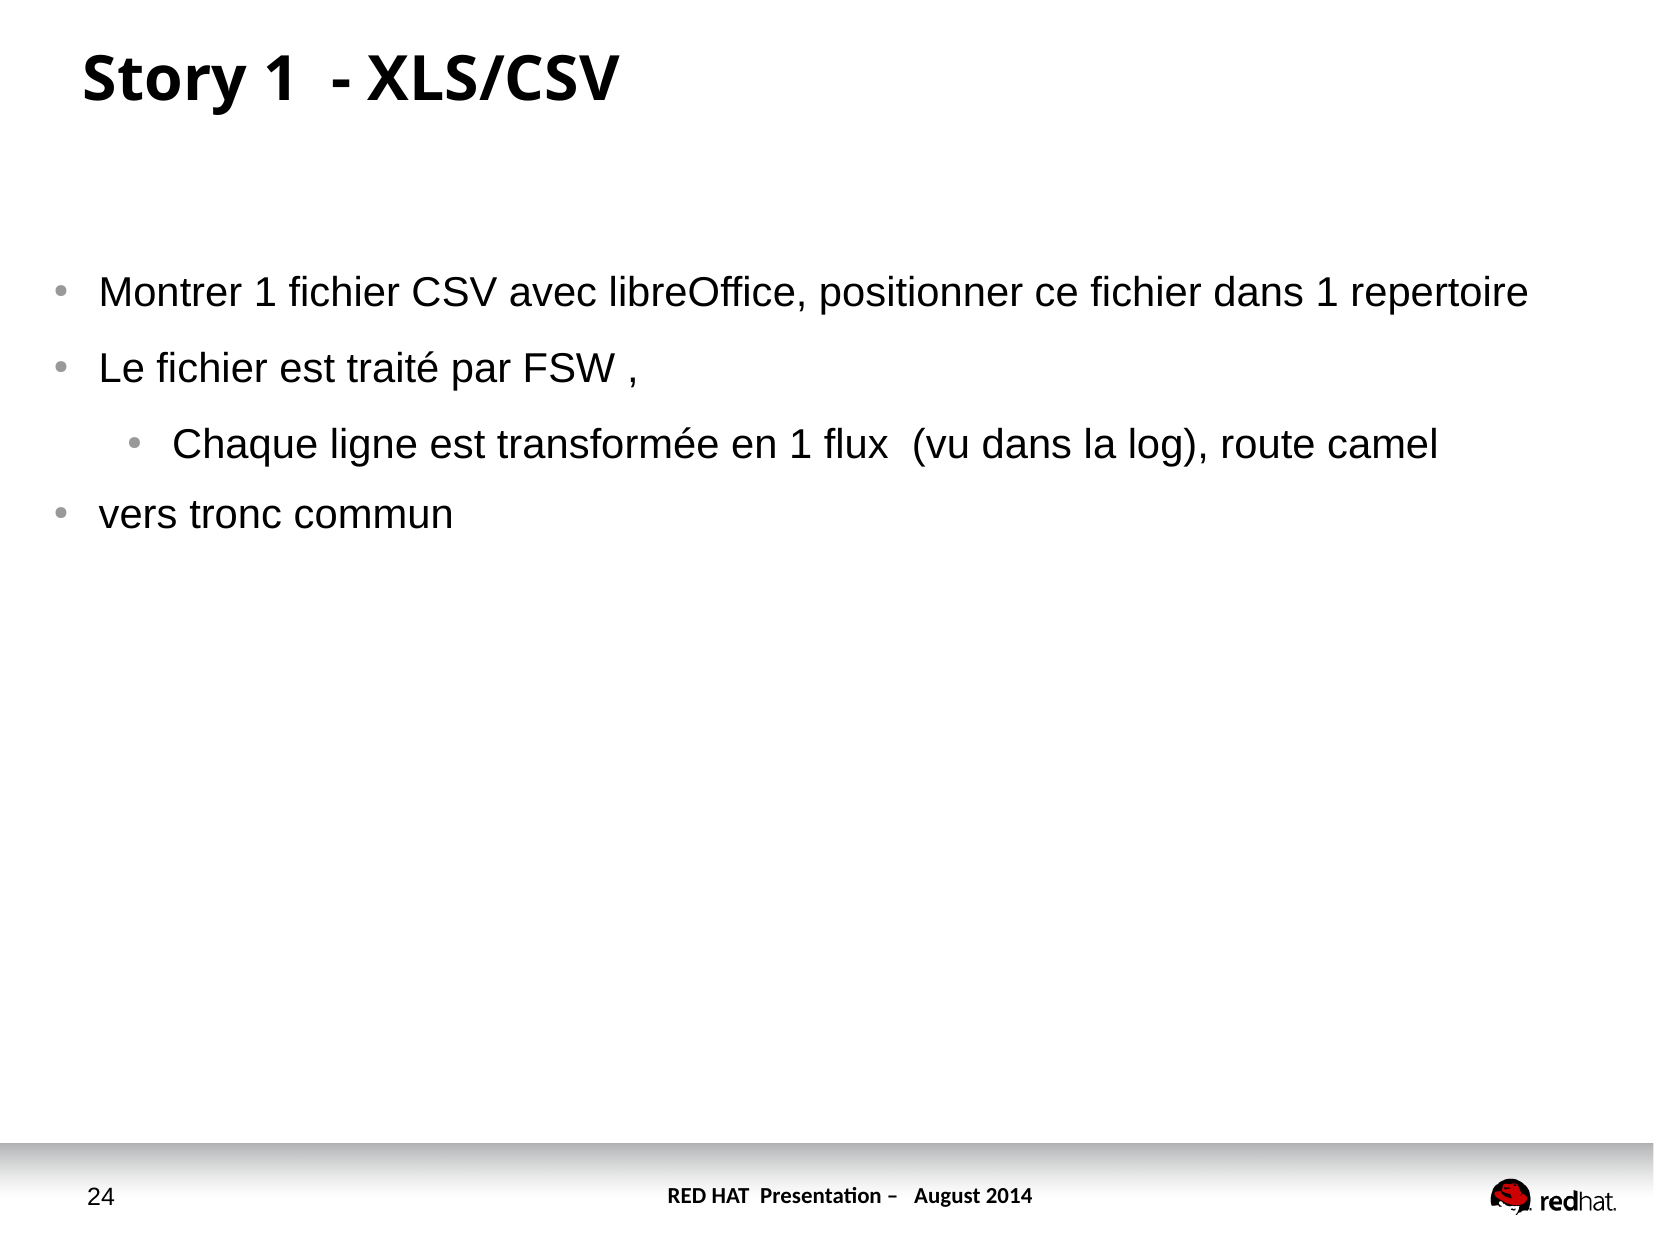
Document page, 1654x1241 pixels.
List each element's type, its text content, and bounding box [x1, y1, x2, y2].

title Story 1 - XLS/CSV [82, 0, 1571, 180]
list Montrer 1 fichier CSV avec libreOffice, positionner ce fichier dans 1 repertoire Le fichier est traité par FSW , Chaque ligne est transformée en 1 flux (vu dans la log), route camel vers tronc commun [38, 193, 1654, 898]
picture [0, 1143, 1654, 1241]
